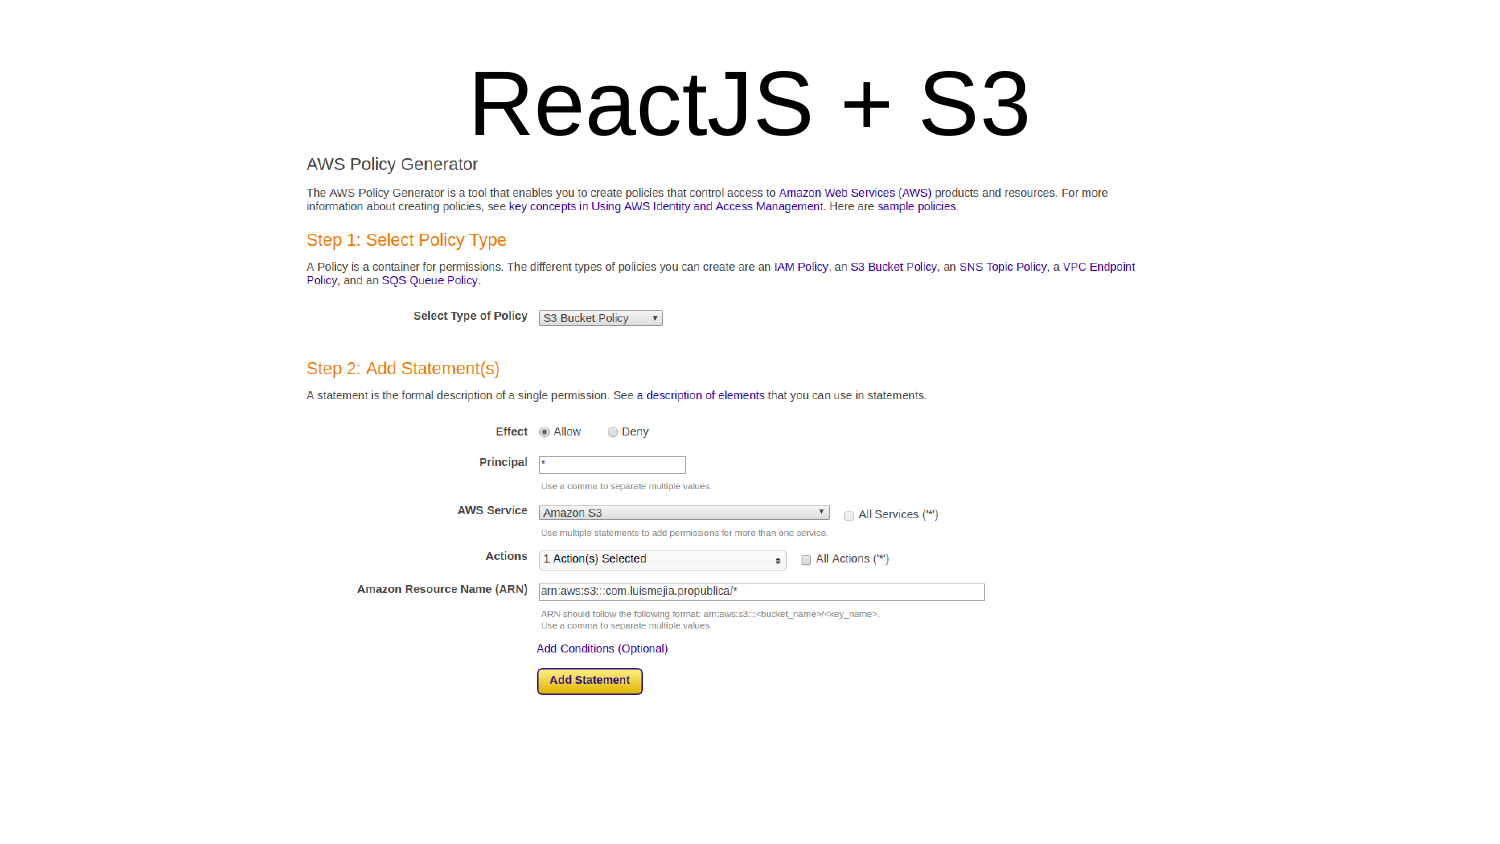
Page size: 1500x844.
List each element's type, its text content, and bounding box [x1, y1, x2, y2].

title ReactJS + S3 [75, 33, 1425, 175]
picture [288, 144, 1171, 735]
